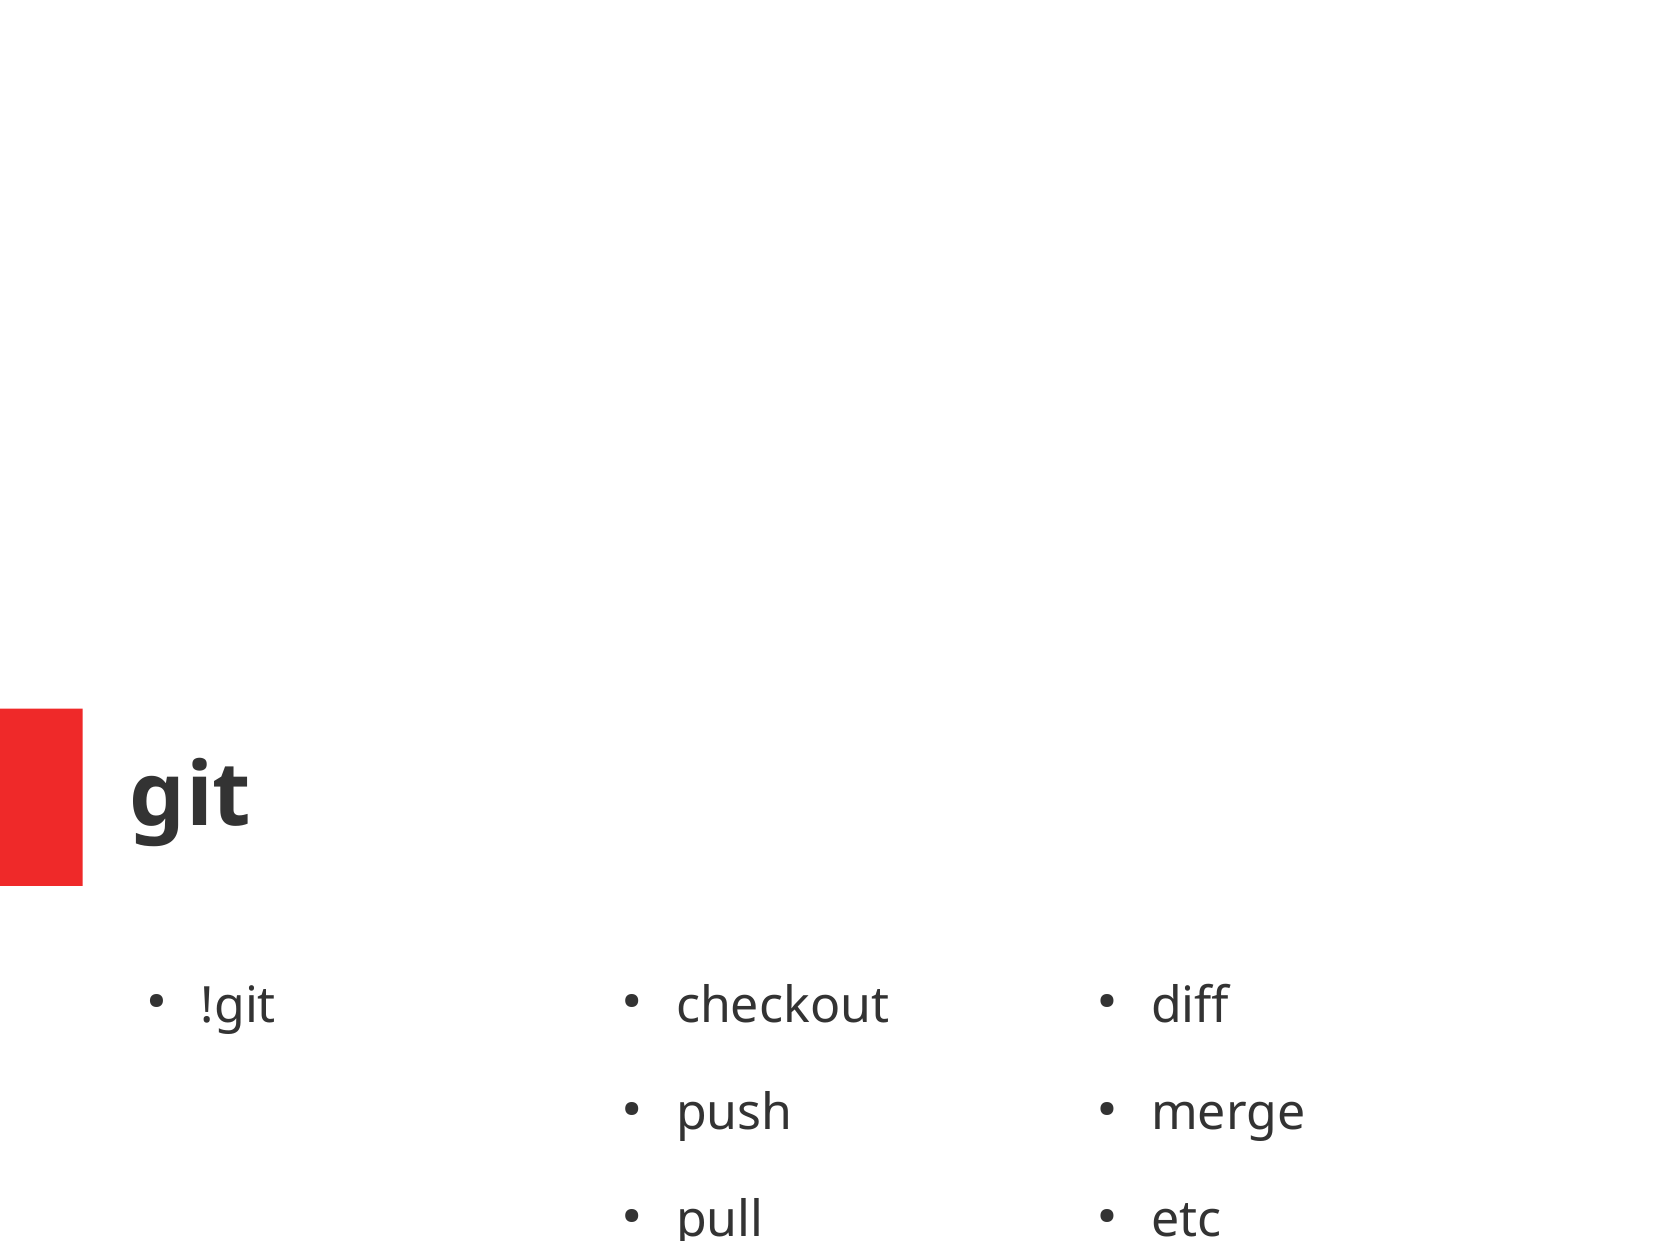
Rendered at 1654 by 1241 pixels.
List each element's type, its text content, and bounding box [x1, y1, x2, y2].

title git [129, 673, 1536, 910]
list !git [129, 968, 583, 1241]
list diff merge etc [1080, 968, 1533, 1241]
list checkout push pull [605, 968, 1058, 1241]
